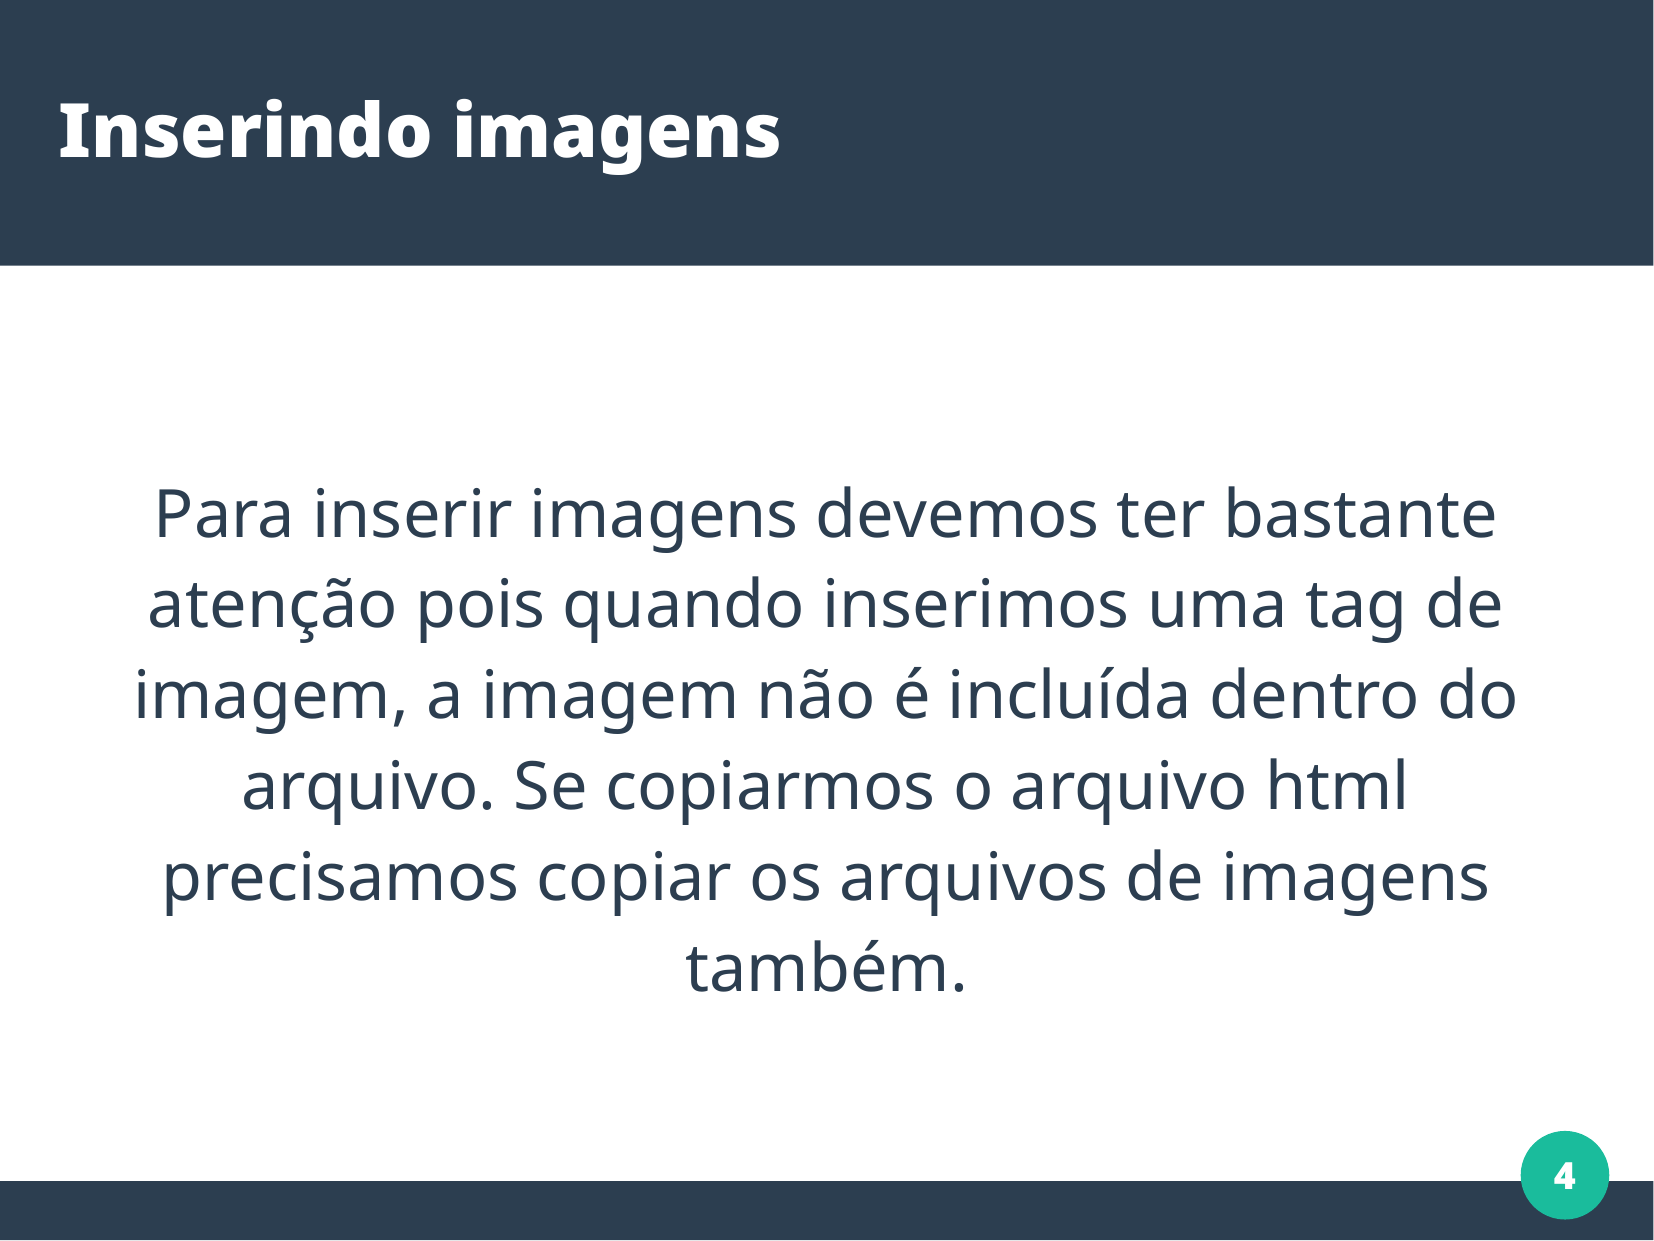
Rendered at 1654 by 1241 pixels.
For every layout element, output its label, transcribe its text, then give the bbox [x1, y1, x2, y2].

subtitle Para inserir imagens devemos ter bastante atenção pois quando inserimos uma tag de imagem, a imagem não é incluída dentro do arquivo. Se copiarmos o arquivo html precisamos copiar os arquivos de imagens também. [59, 324, 1595, 1152]
title Inserindo imagens [59, 49, 1595, 207]
